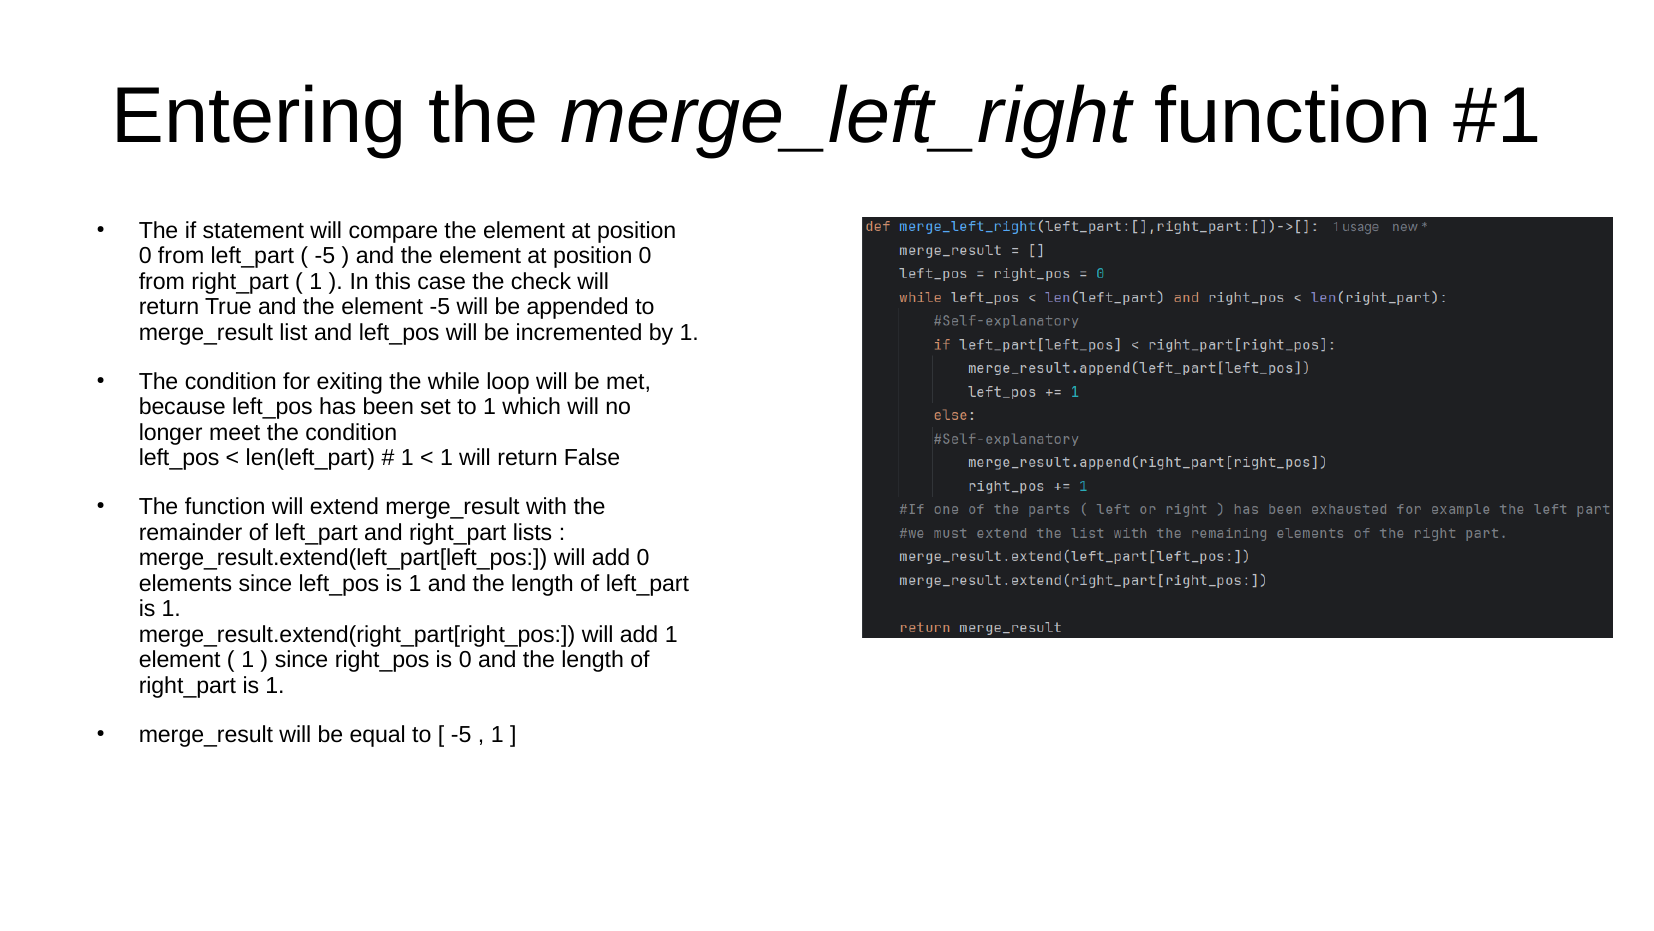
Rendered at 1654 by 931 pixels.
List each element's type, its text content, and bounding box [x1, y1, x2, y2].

title Entering the merge_left_right function #1 [82, 37, 1571, 193]
list The if statement will compare the element at position 0 from left_part ( -5 ) and the element at position 0 from right_part ( 1 ). In this case the check will return True and the element -5 will be appended to merge_result list and left_pos will be incremented by 1. The condition for exiting the while loop will be met, because left_pos has been set to 1 which will no longer meet the condition left_pos < len(left_part) # 1 < 1 will return False The function will extend merge_result with the remainder of left_part and right_part lists : merge_result.extend(left_part[left_pos:]) will add 0 elements since left_pos is 1 and the length of left_part is 1. merge_result.extend(right_part[right_pos:]) will add 1 element ( 1 ) since right_pos is 0 and the length of right_part is 1. merge_result will be equal to [ -5 , 1 ] [82, 217, 1571, 758]
picture [862, 217, 1613, 638]
